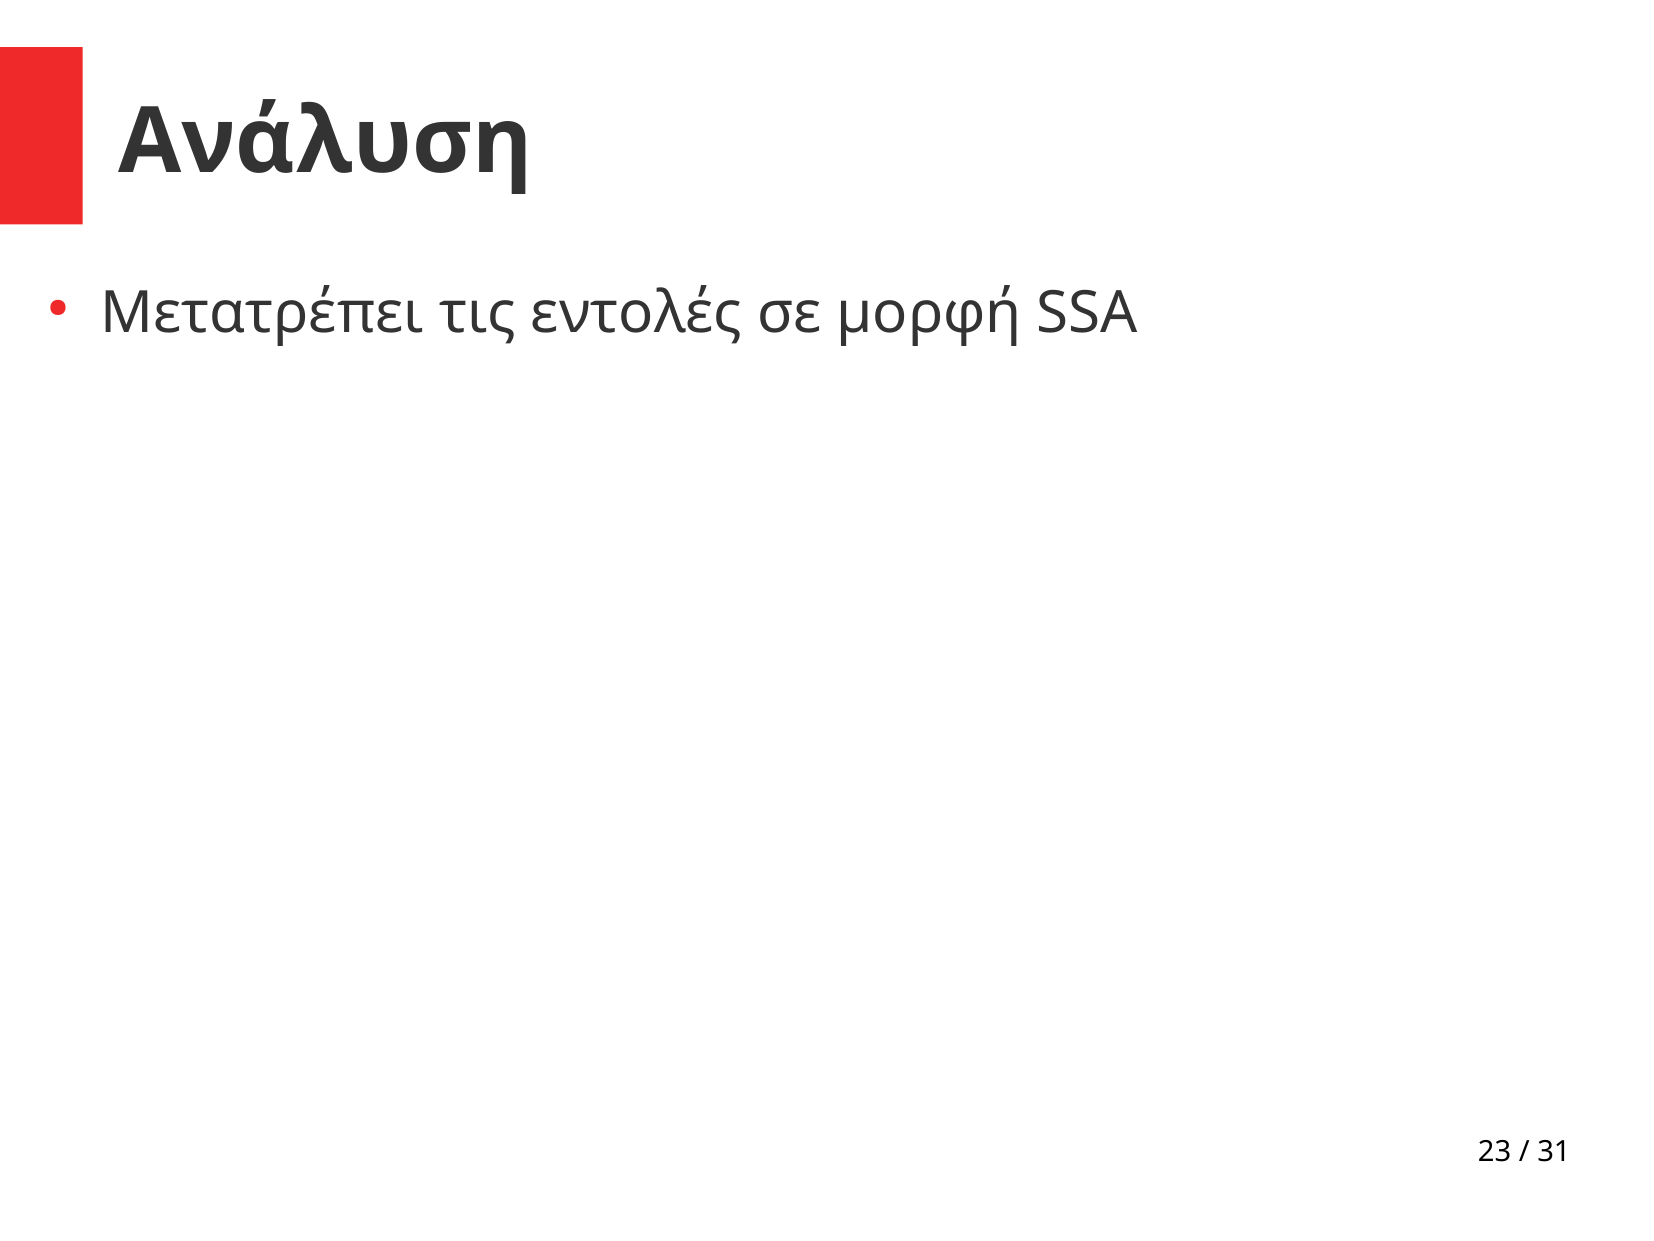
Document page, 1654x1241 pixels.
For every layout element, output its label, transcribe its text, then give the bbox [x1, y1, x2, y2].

list Μετατρέπει τις εντολές σε μορφή SSA [30, 270, 1621, 376]
title Ανάλυση [118, 33, 1571, 241]
